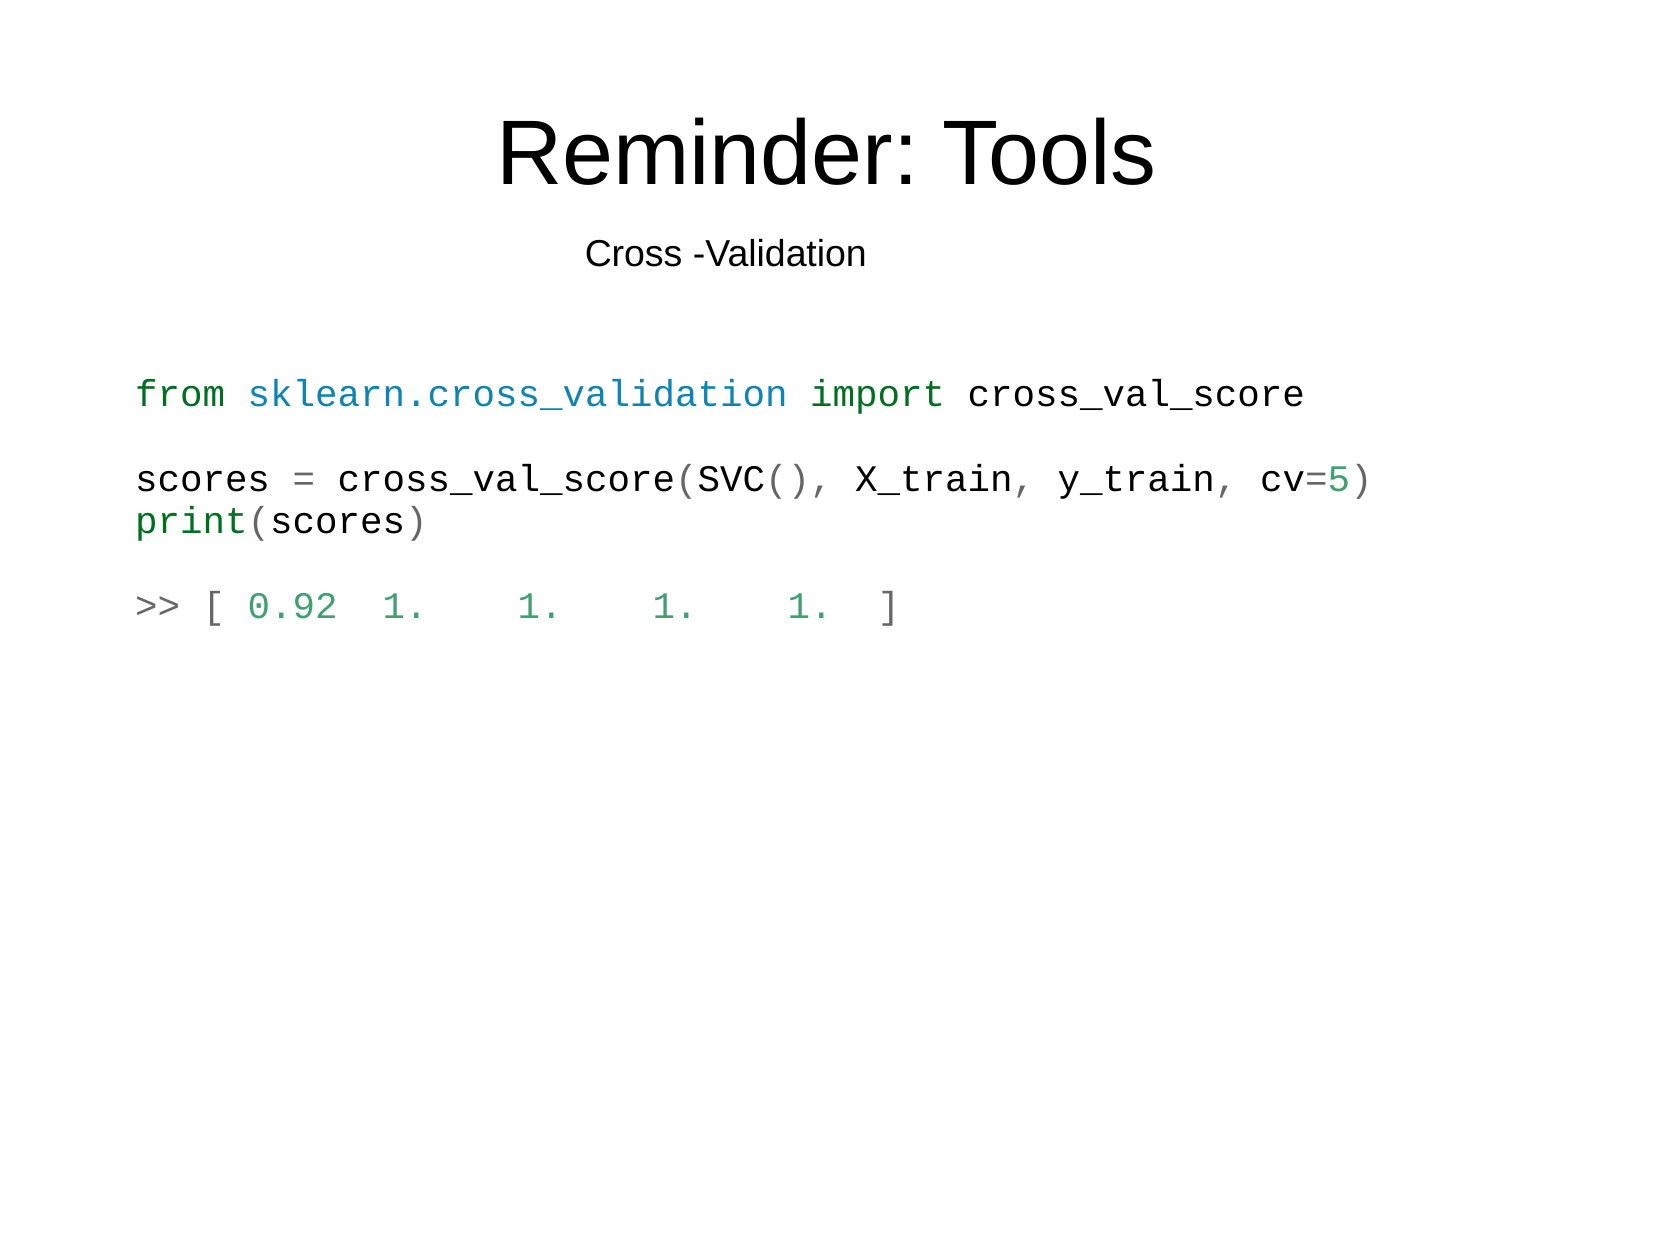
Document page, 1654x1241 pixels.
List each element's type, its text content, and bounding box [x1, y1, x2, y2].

title Reminder: Tools [82, 49, 1571, 257]
text_box Cross -Validation [570, 225, 931, 282]
text_box from sklearn.cross_validation import cross_val_score scores = cross_val_score(SVC(), X_train, y_train, cv=5) print(scores) >> [ 0.92 1. 1. 1. 1. ] [135, 375, 1411, 675]
